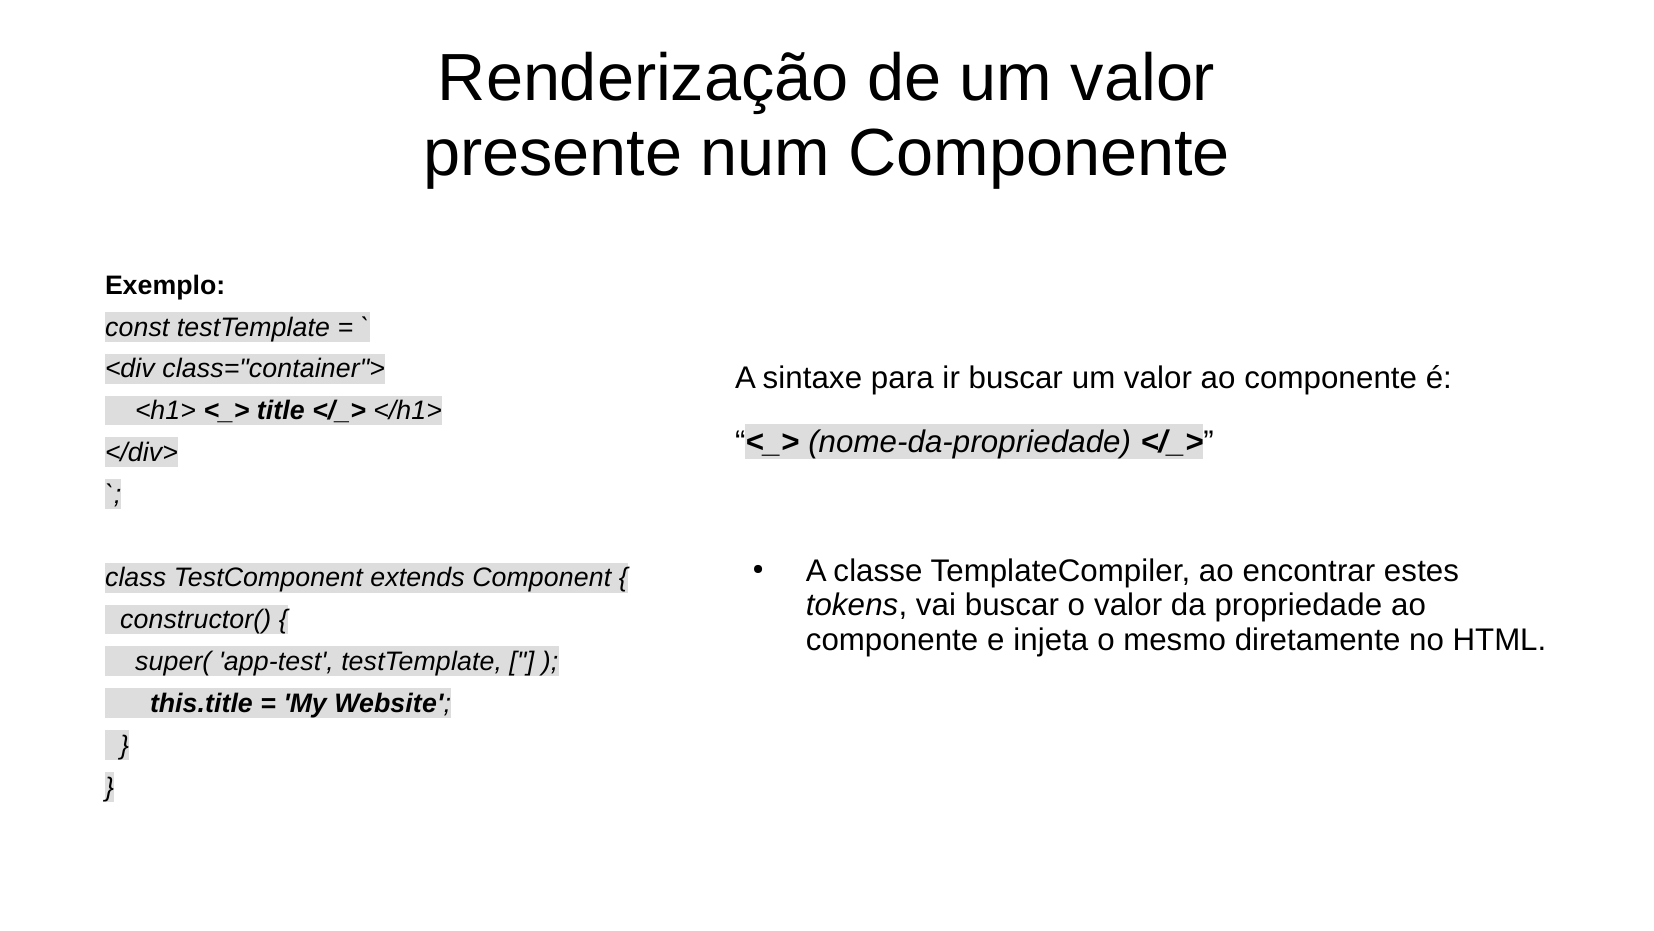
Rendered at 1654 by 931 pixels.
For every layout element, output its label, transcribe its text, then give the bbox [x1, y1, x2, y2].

list A sintaxe para ir buscar um valor ao componente é: “<_> (nome-da-propriedade) </_>” A classe TemplateCompiler, ao encontrar estes tokens, vai buscar o valor da propriedade ao componente e injeta o mesmo diretamente no HTML. [735, 360, 1553, 706]
list Exemplo: const testTemplate = ` <div class="container"> <h1> <_> title </_> </h1> </div> `; class TestComponent extends Component { constructor() { super( 'app-test', testTemplate, [''] ); this.title = 'My Website'; } } [105, 270, 638, 810]
title Renderização de um valor presente num Componente [82, 30, 1571, 199]
